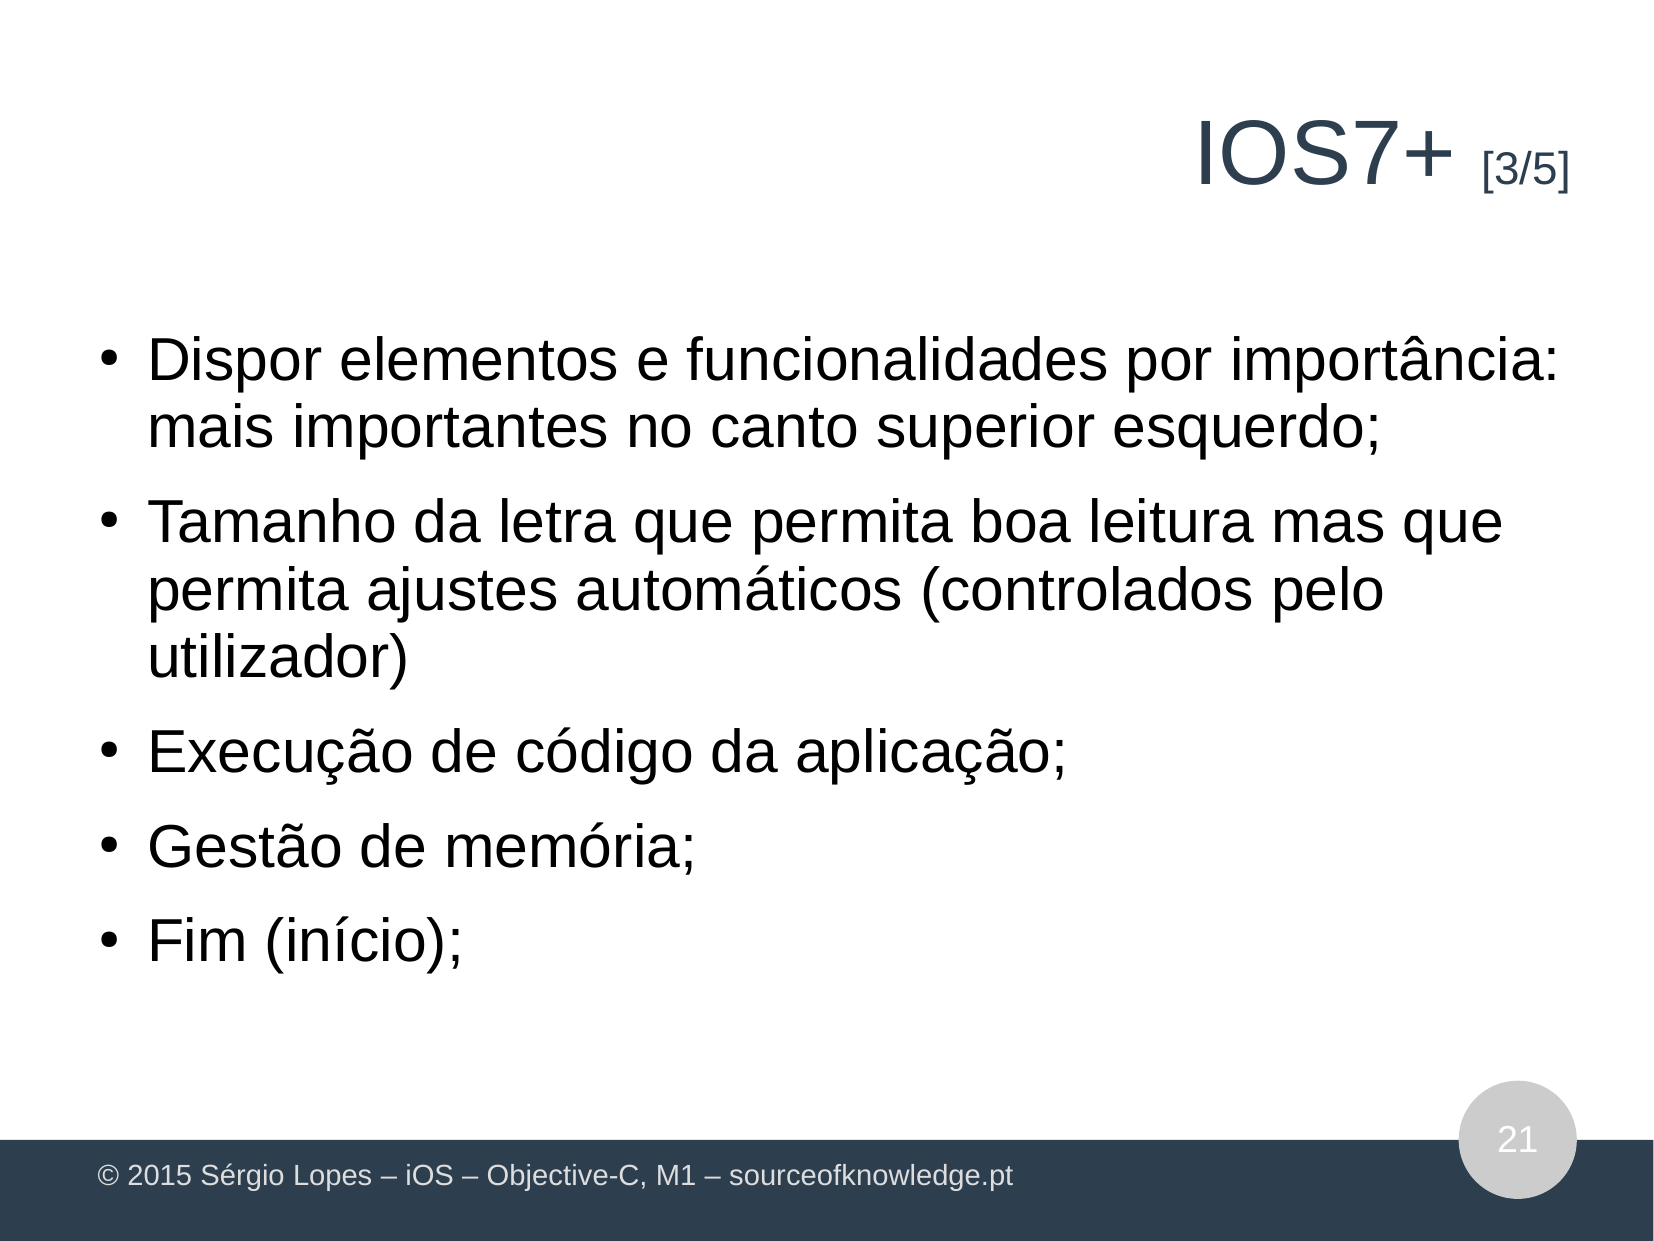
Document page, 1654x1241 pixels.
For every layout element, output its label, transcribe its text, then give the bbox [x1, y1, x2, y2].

text_box © 2015 Sérgio Lopes – iOS – Objective-C, M1 – sourceofknowledge.pt [82, 1151, 1026, 1199]
text_box [0, 1139, 1654, 1241]
text_box 21 [1458, 1080, 1577, 1199]
title IOS7+ [3/5] [82, 49, 1571, 257]
list Dispor elementos e funcionalidades por importância: mais importantes no canto superior esquerdo; Tamanho da letra que permita boa leitura mas que permita ajustes automáticos (controlados pelo utilizador) Execução de código da aplicação; Gestão de memória; Fim (início); [82, 290, 1571, 1010]
